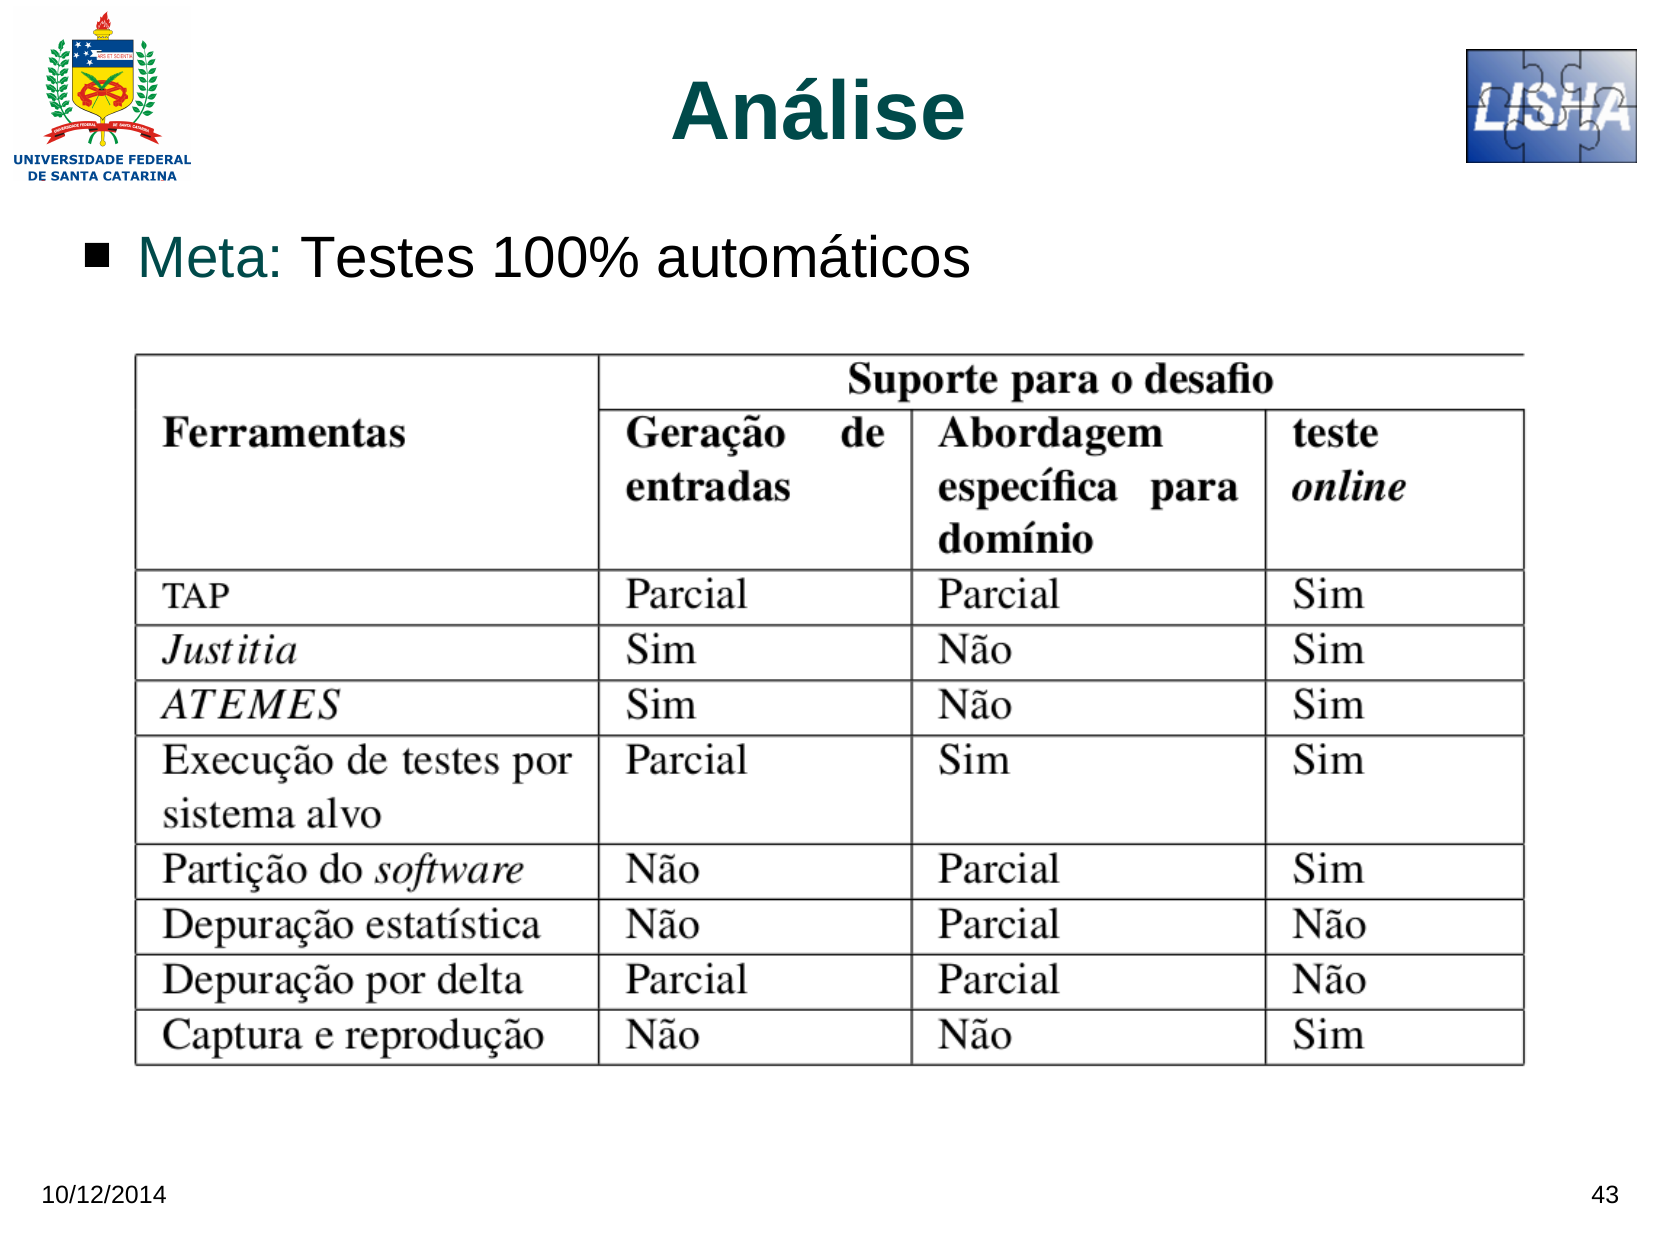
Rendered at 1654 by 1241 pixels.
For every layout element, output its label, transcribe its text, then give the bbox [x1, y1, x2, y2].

list Meta: Testes 100% automáticos [37, 225, 1613, 1163]
picture [13, 6, 191, 181]
picture [1466, 49, 1637, 163]
picture [129, 348, 1538, 1072]
title Análise [212, 61, 1426, 174]
